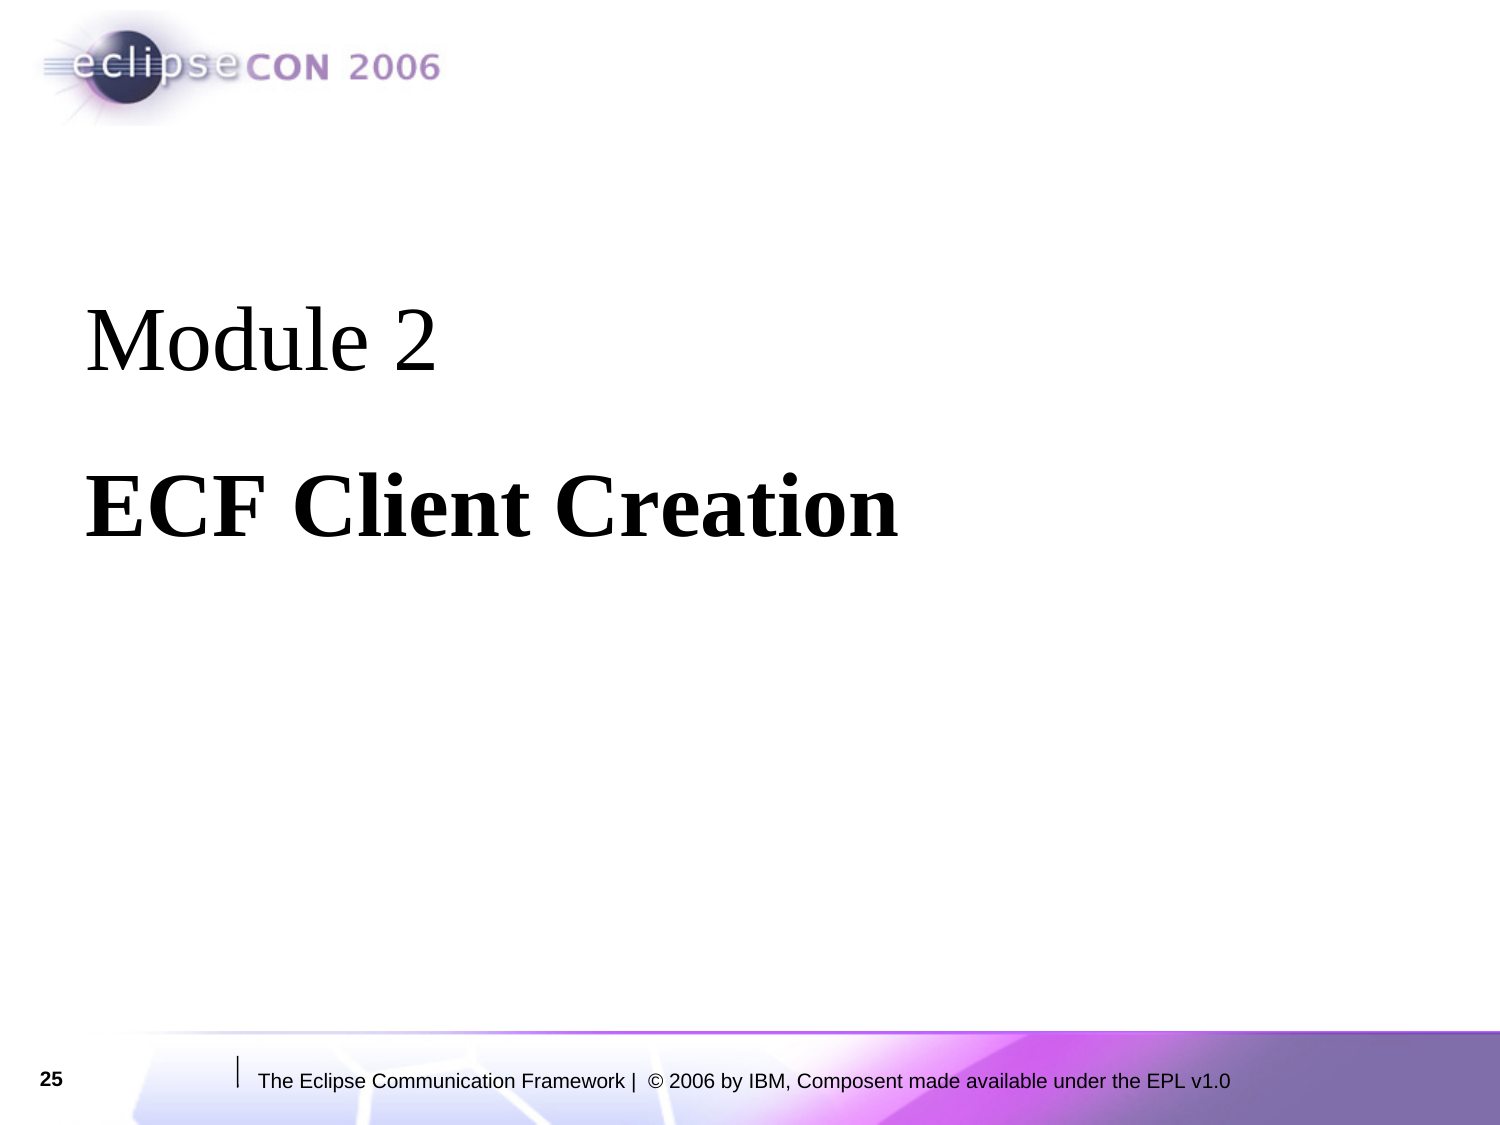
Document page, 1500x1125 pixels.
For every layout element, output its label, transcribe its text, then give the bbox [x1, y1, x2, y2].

picture [0, 1031, 1500, 1125]
title Module 2 ECF Client Creation [70, 290, 1500, 615]
picture [31, 10, 1040, 126]
